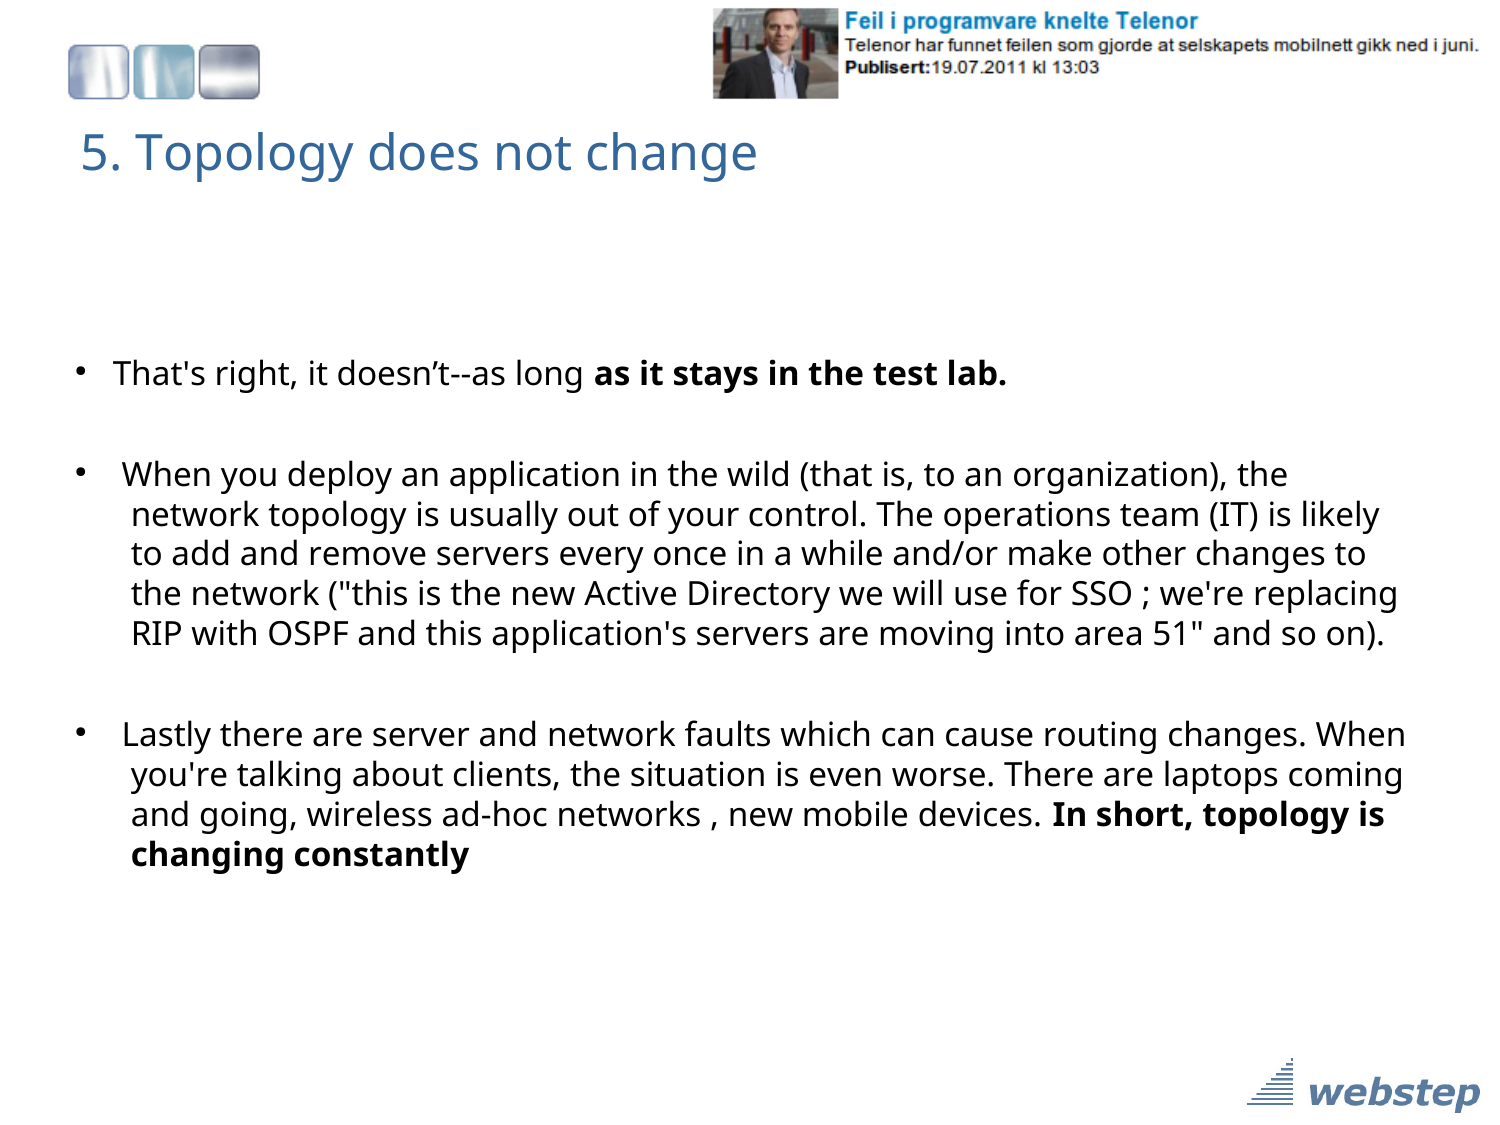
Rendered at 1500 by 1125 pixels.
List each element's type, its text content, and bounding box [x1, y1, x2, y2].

picture [1234, 1047, 1495, 1118]
picture [64, 42, 266, 104]
title 5. Topology does not change [72, 73, 1423, 228]
picture [704, 0, 1500, 107]
subtitle That's right, it doesn’t--as long as it stays in the test lab. When you deploy an application in the wild (that is, to an organization), the network topology is usually out of your control. The operations team (IT) is likely to add and remove servers every once in a while and/or make other changes to the network ("this is the new Active Directory we will use for SSO ; we're replacing RIP with OSPF and this application's servers are moving into area 51" and so on). Lastly there are server and network faults which can cause routing changes. When you're talking about clients, the situation is even worse. There are laptops coming and going, wireless ad-hoc networks , new mobile devices. In short, topology is changing constantly [74, 276, 1423, 1019]
